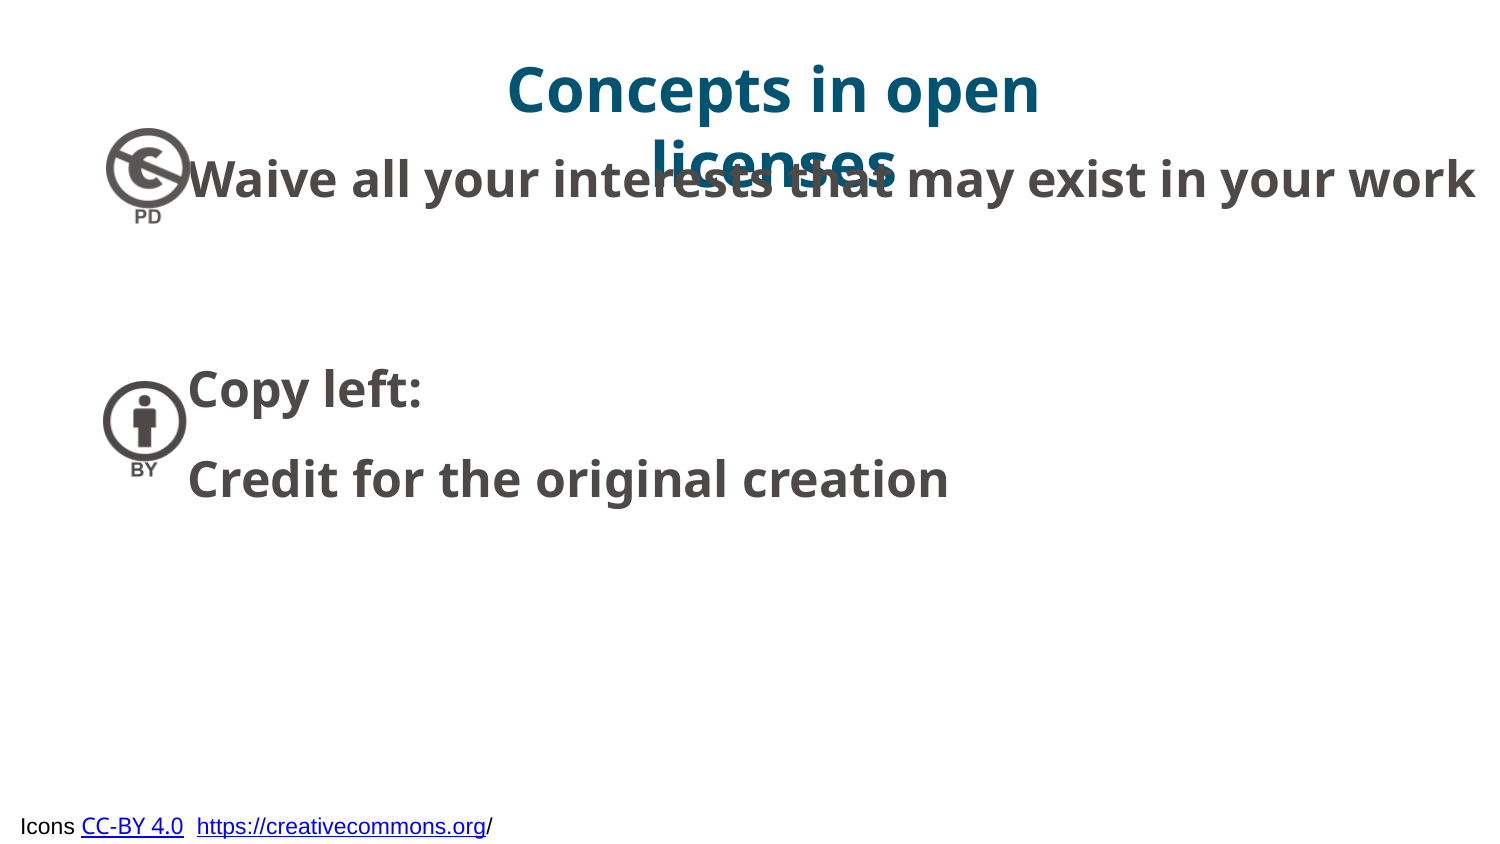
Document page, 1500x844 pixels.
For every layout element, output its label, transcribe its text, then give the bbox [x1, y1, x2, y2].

picture [106, 128, 191, 224]
text_box Icons CC-BY 4.0 https://creativecommons.org/ [8, 806, 800, 844]
picture [103, 381, 187, 477]
text_box Concepts in open licenses [395, 44, 1153, 141]
text_box Waive all your interests that may exist in your work Copy left: Credit for the original creation [176, 141, 1500, 818]
